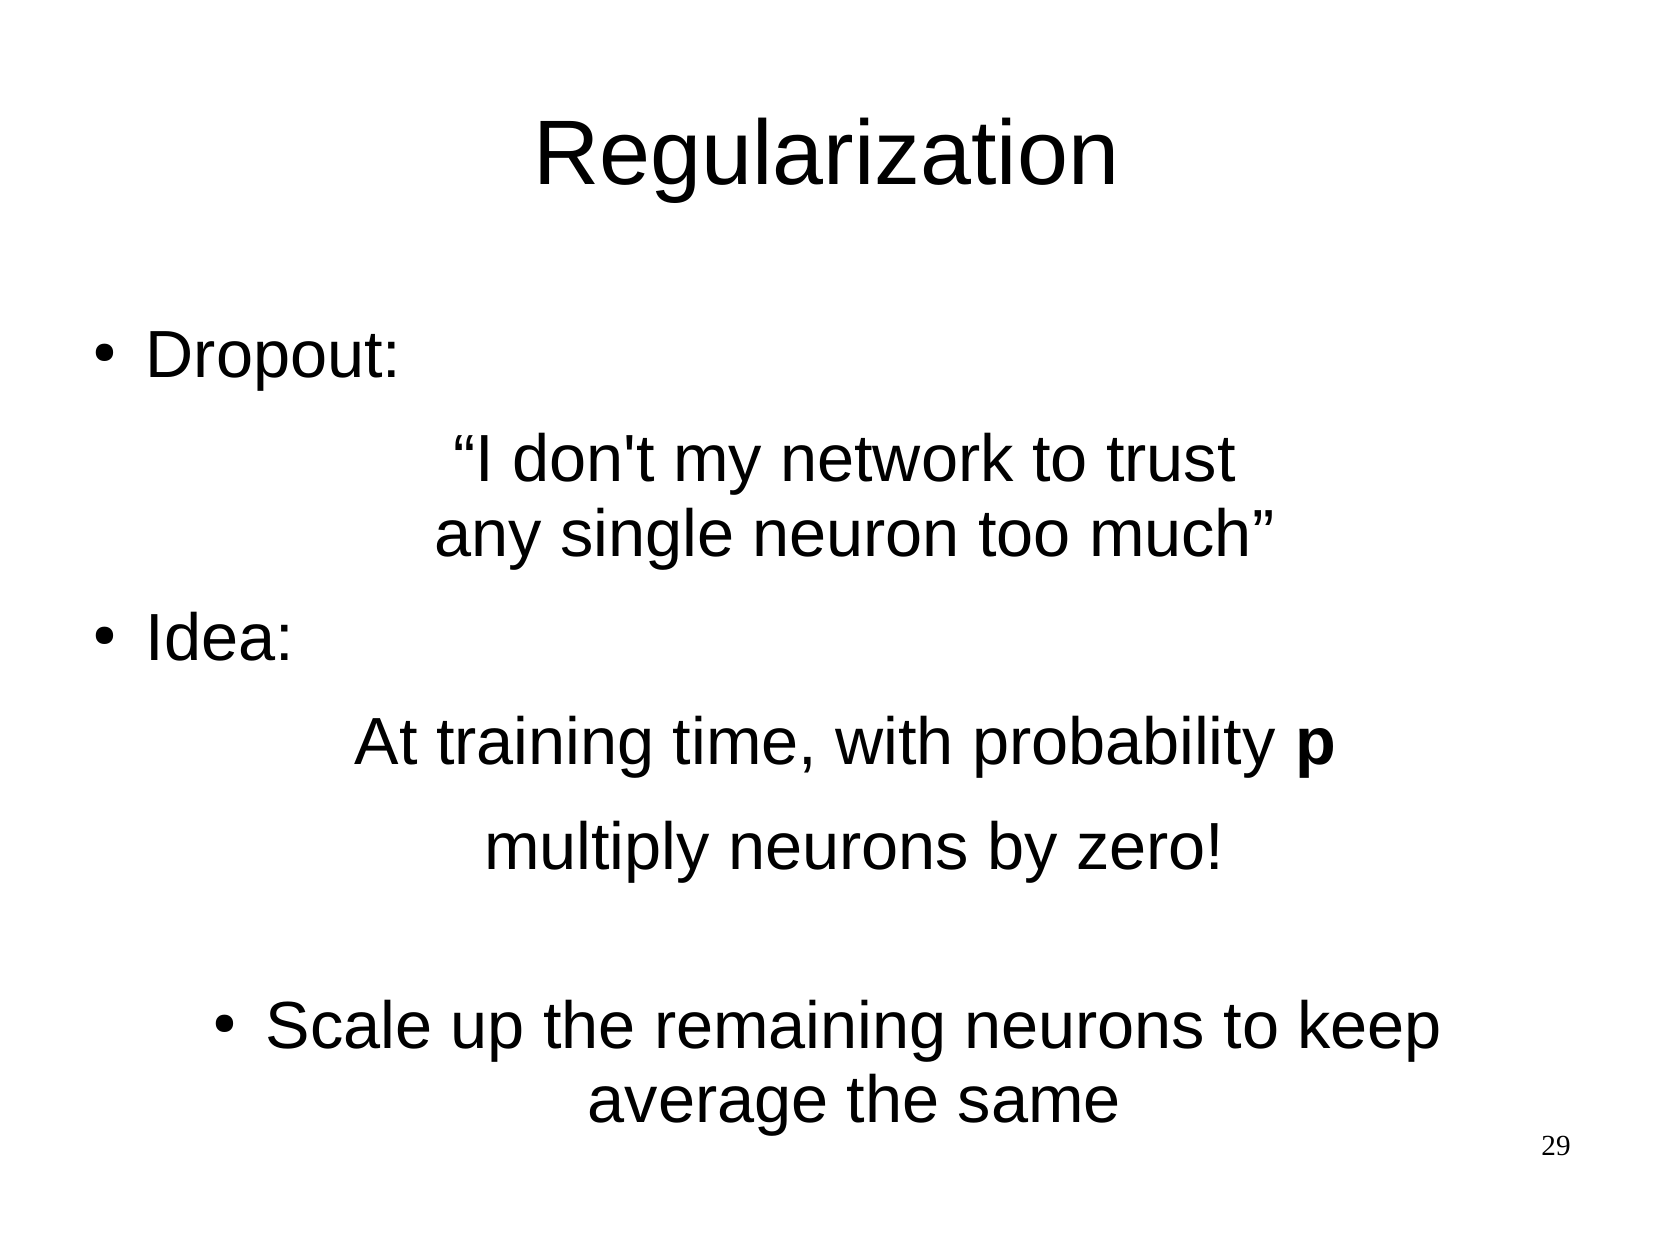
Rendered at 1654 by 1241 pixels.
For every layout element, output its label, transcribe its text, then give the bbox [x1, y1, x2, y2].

list Dropout: “I don't my network to trust any single neuron too much” Idea: At training time, with probability p multiply neurons by zero! Scale up the remaining neurons to keep average the same [75, 316, 1564, 1241]
title Regularization [82, 49, 1571, 257]
